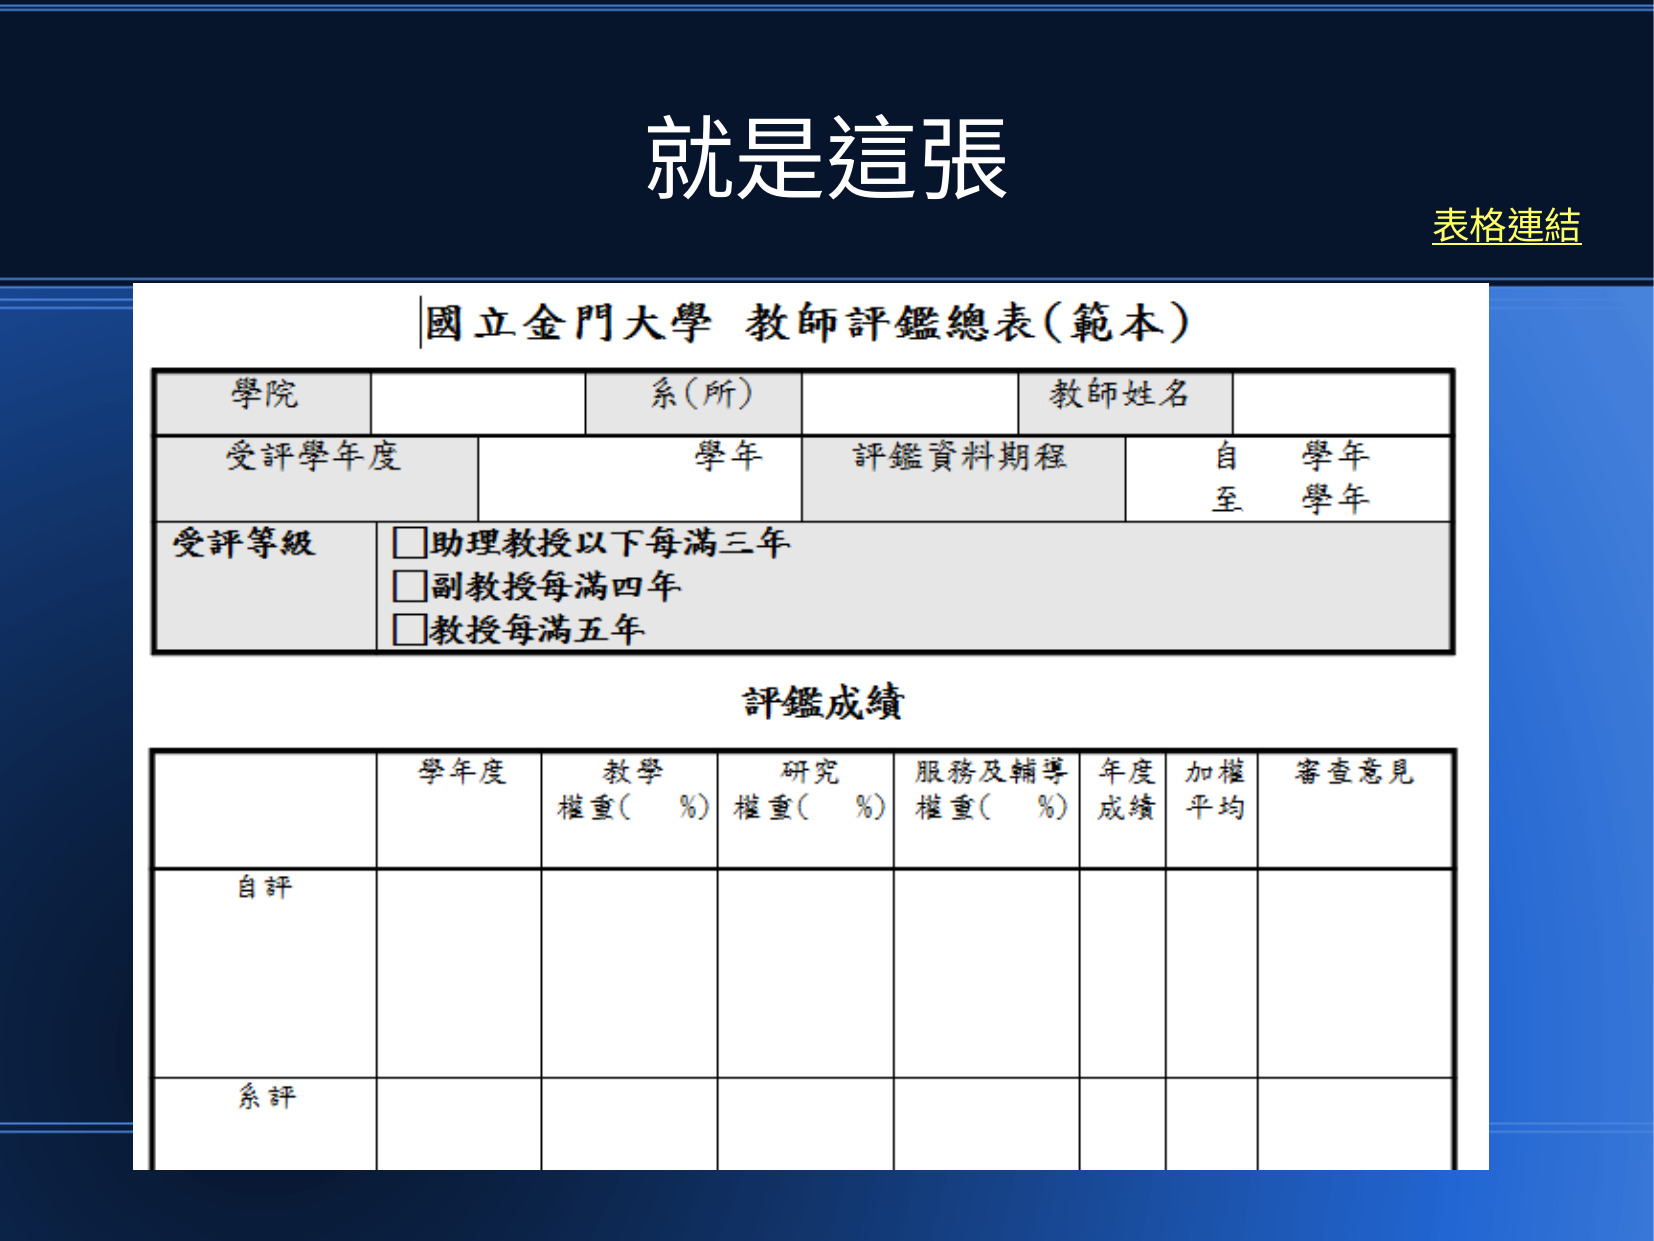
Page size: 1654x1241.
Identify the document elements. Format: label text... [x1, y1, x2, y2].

text_box 表格連結 [1417, 188, 1597, 251]
title 就是這張 [82, 49, 1571, 257]
picture [0, 0, 1654, 1241]
